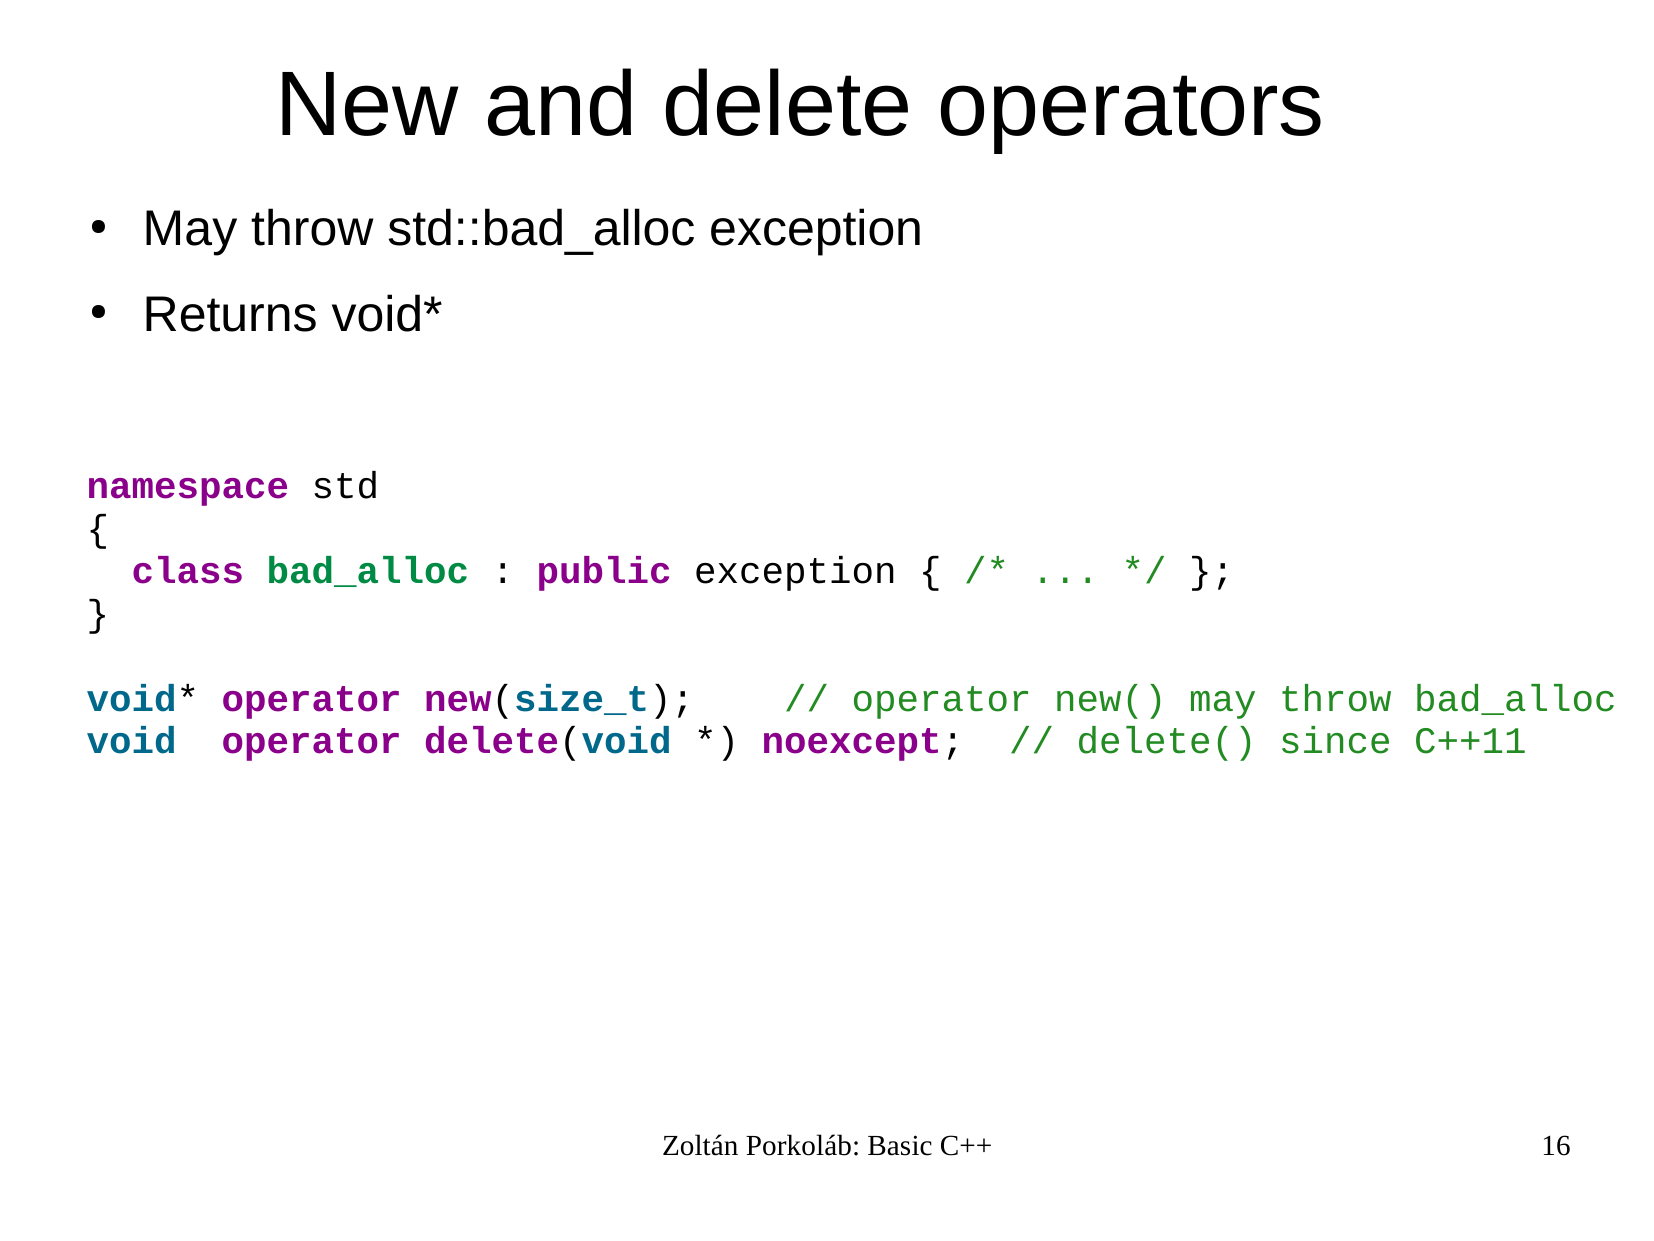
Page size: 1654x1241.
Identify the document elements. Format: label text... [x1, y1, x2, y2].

text_box namespace std { class bad_alloc : public exception { /* ... */ }; } void* operator new(size_t); // operator new() may throw bad_alloc void operator delete(void *) noexcept; // delete() since C++11 [71, 417, 1636, 1216]
title New and delete operators [56, 0, 1546, 208]
list May throw std::bad_alloc exception Returns void* [71, 119, 1606, 417]
